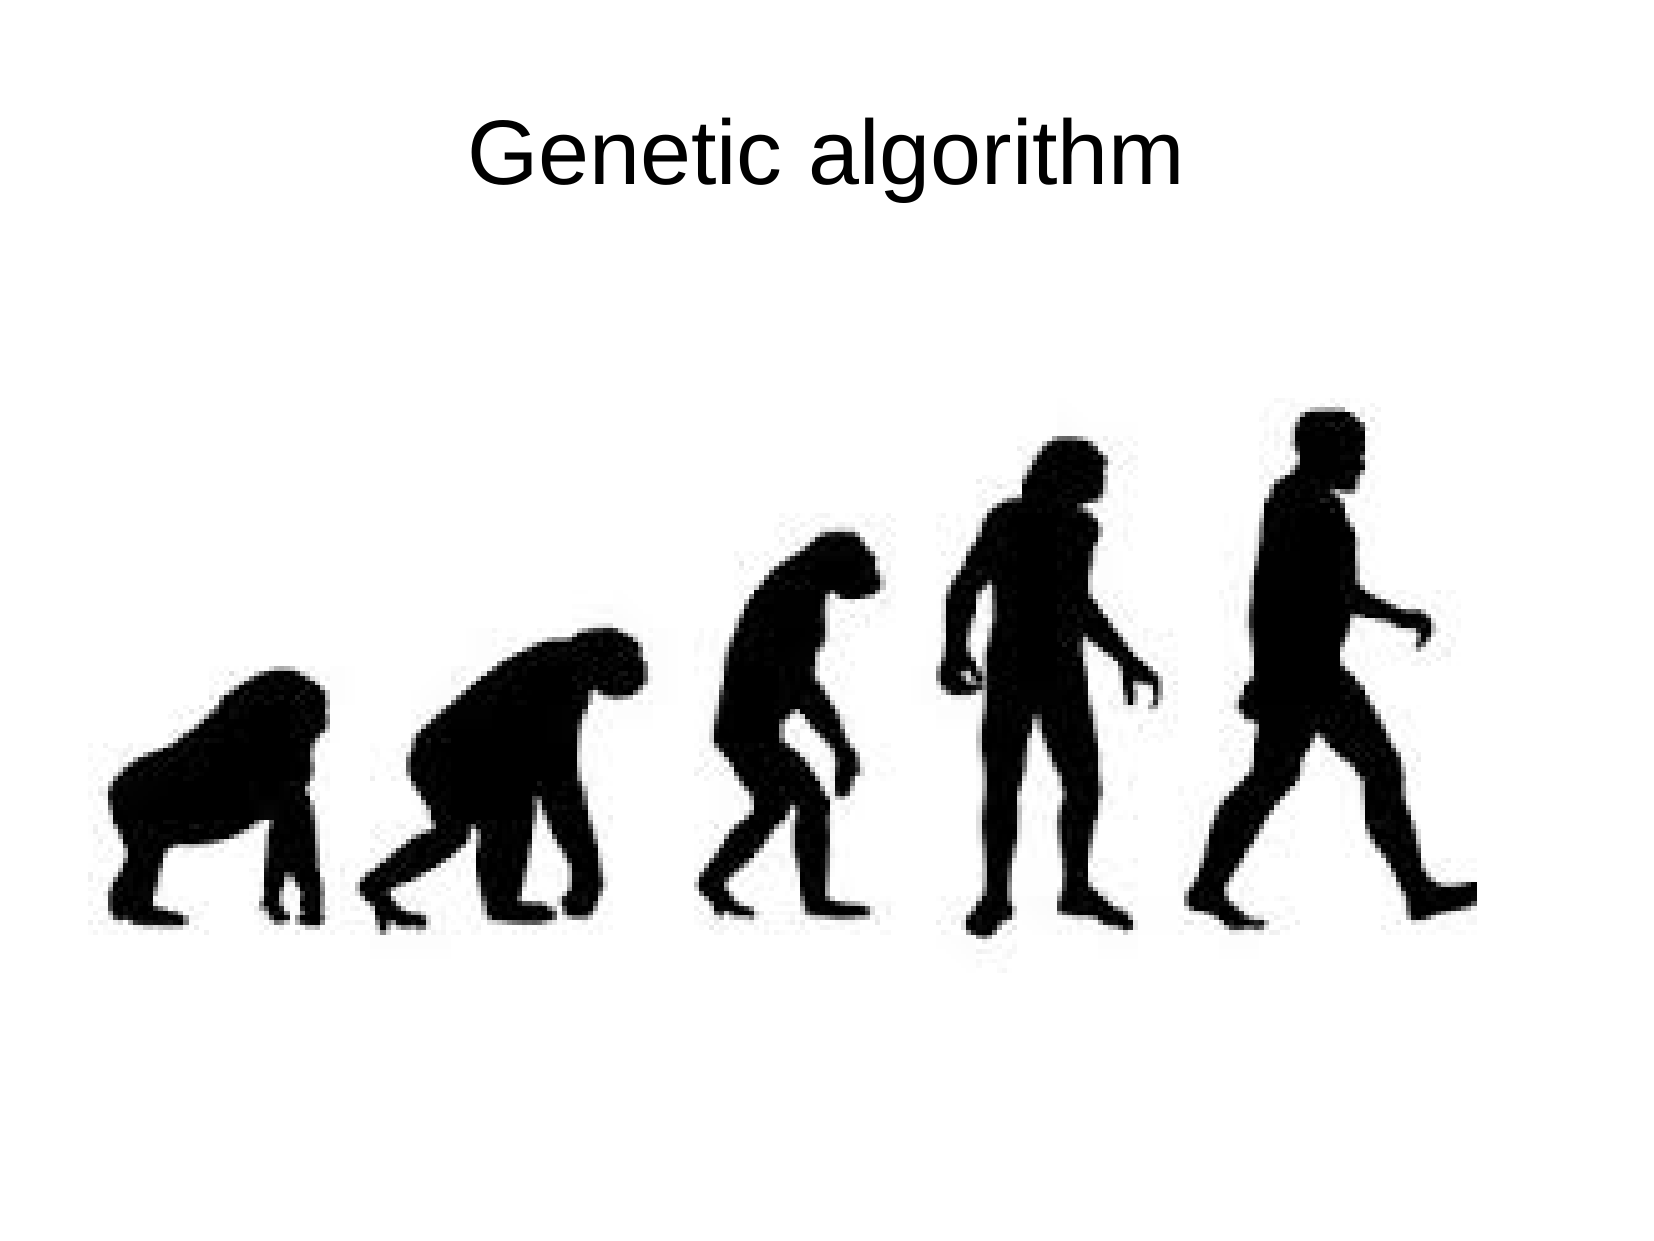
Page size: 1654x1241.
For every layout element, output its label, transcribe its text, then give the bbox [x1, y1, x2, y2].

picture [88, 245, 1477, 1123]
title Genetic algorithm [82, 49, 1571, 257]
